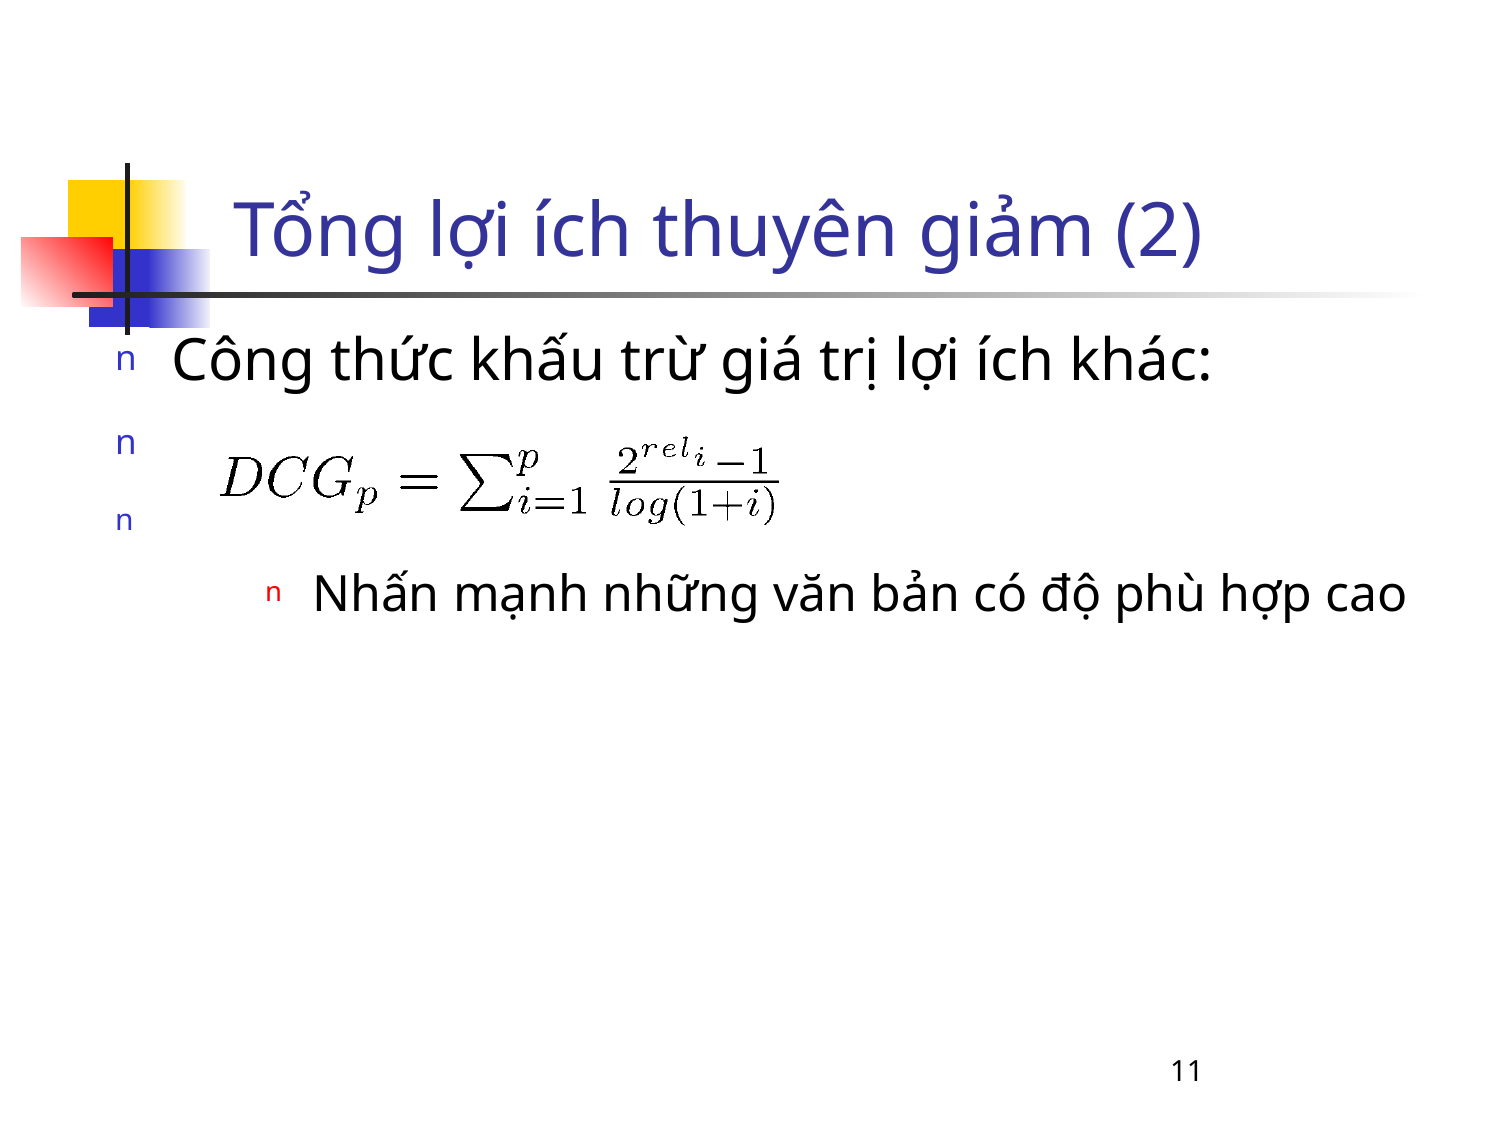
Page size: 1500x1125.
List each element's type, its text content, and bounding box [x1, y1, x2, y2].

text_box 11 [1155, 1024, 1468, 1100]
text_box Tổng lợi ích thuyên giảm (2) [218, 103, 1414, 279]
picture [218, 432, 782, 529]
list Công thức khấu trừ giá trị lợi ích khác: Nhấn mạnh những văn bản có độ phù hợp cao [100, 314, 1426, 1076]
